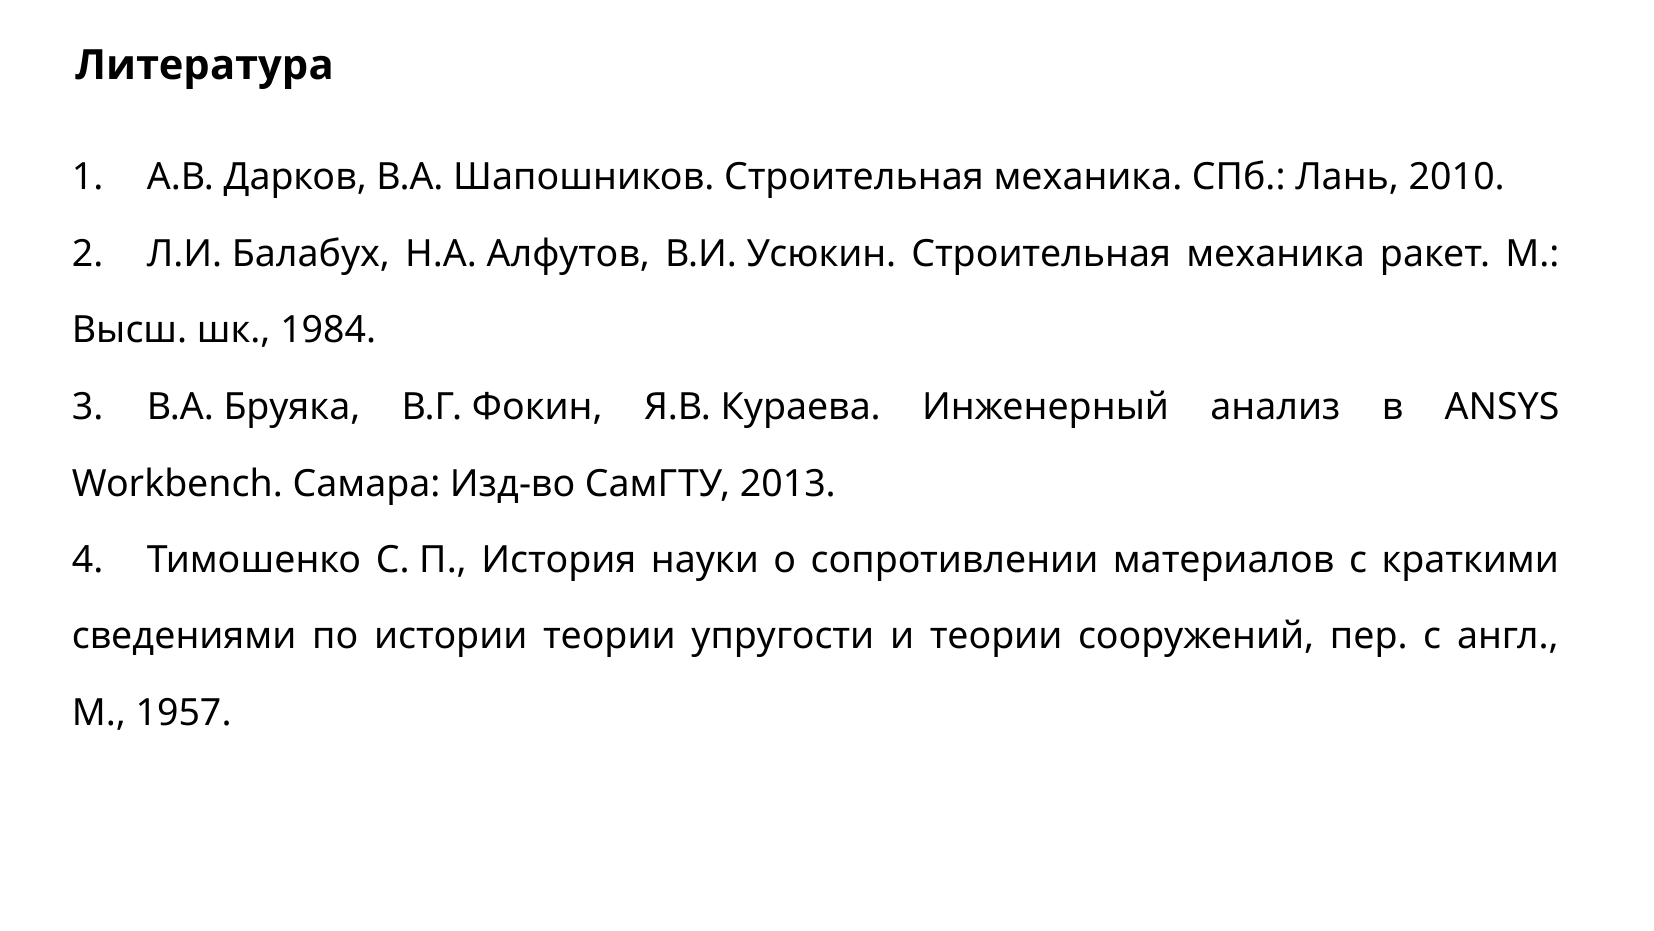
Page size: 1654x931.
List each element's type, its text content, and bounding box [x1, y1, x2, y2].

title Литература [75, 37, 1564, 91]
subtitle 1. А.В. Дарков, В.А. Шапошников. Строительная механика. СПб.: Лань, 2010. 2. Л.И. Балабух, Н.А. Алфутов, В.И. Усюкин. Строительная механика ракет. М.: Высш. шк., 1984. 3. В.А. Бруяка, В.Г. Фокин, Я.В. Кураева. Инженерный анализ в ANSYS Workbench. Самара: Изд-во СамГТУ, 2013. 4. Тимошенко С. П., История науки о сопротивлении материалов с краткими сведениями по истории теории упругости и теории сооружений, пер. с англ., М., 1957. [71, 124, 1561, 751]
